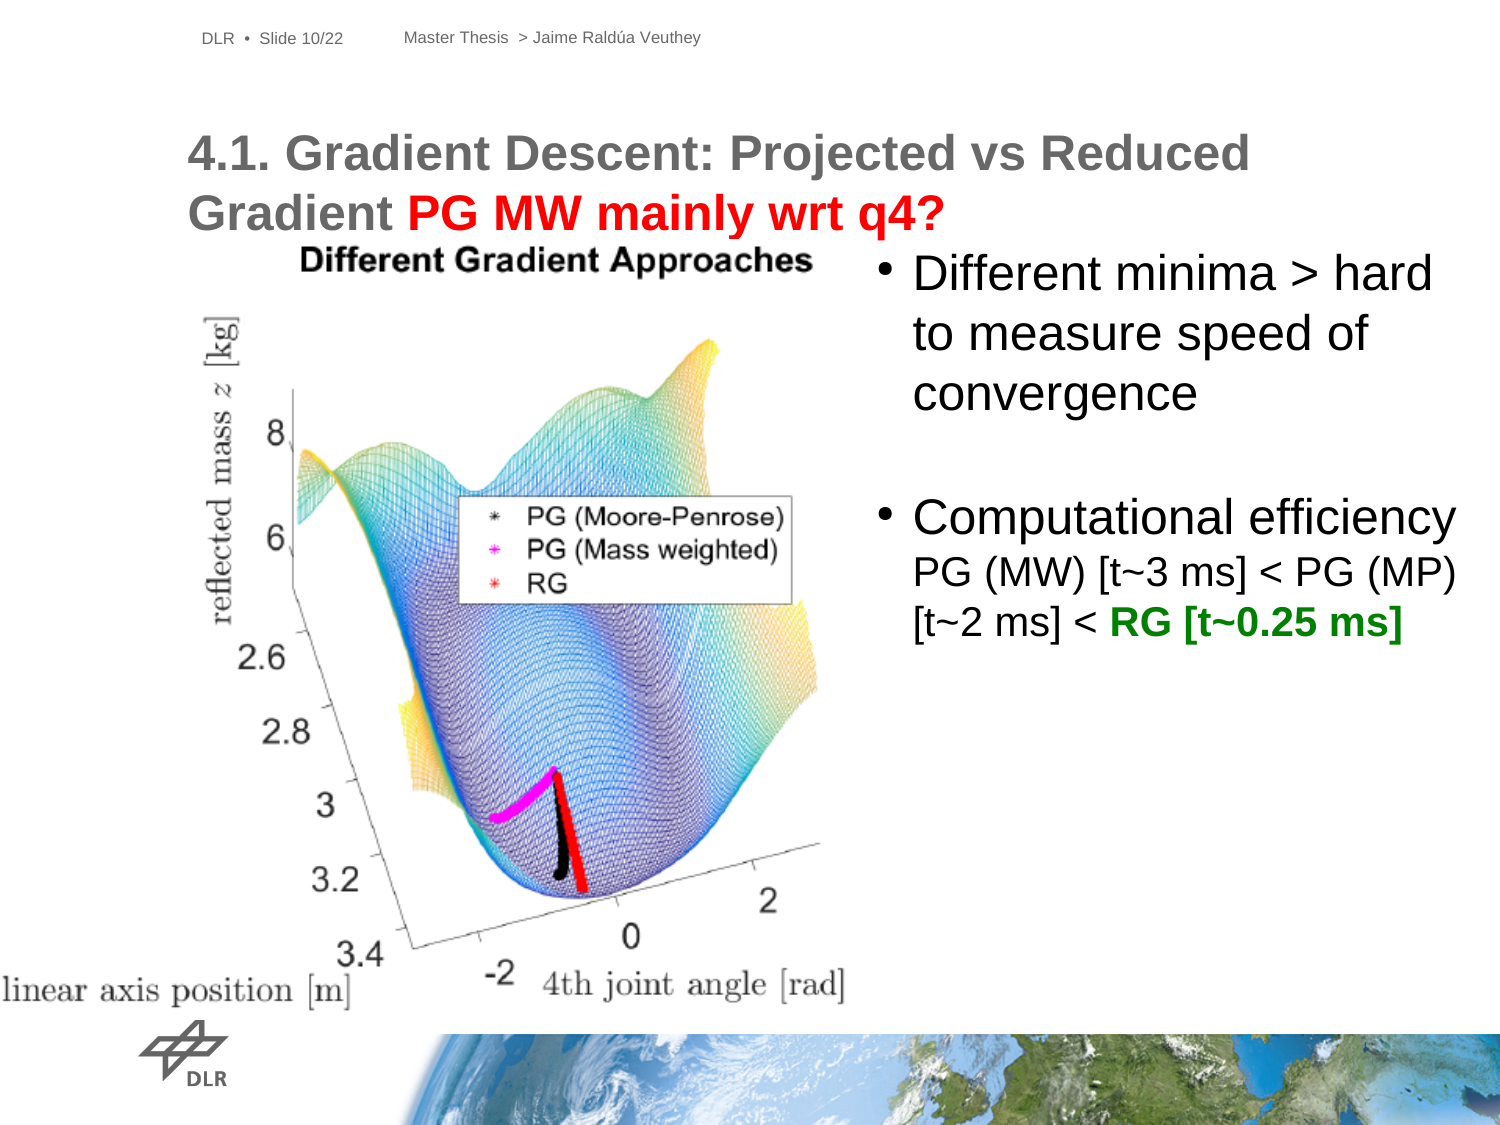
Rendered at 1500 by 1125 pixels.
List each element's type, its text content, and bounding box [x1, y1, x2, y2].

picture [0, 239, 1500, 1125]
chart [693, 532, 812, 592]
title 4.1. Gradient Descent: Projected vs Reduced Gradient PG MW mainly wrt q4? [187, 120, 1392, 241]
list Different minima > hard to measure speed of convergence Computational efficiency PG (MW) [t~3 ms] < PG (MP) [t~2 ms] < RG [t~0.25 ms] [872, 239, 1486, 893]
